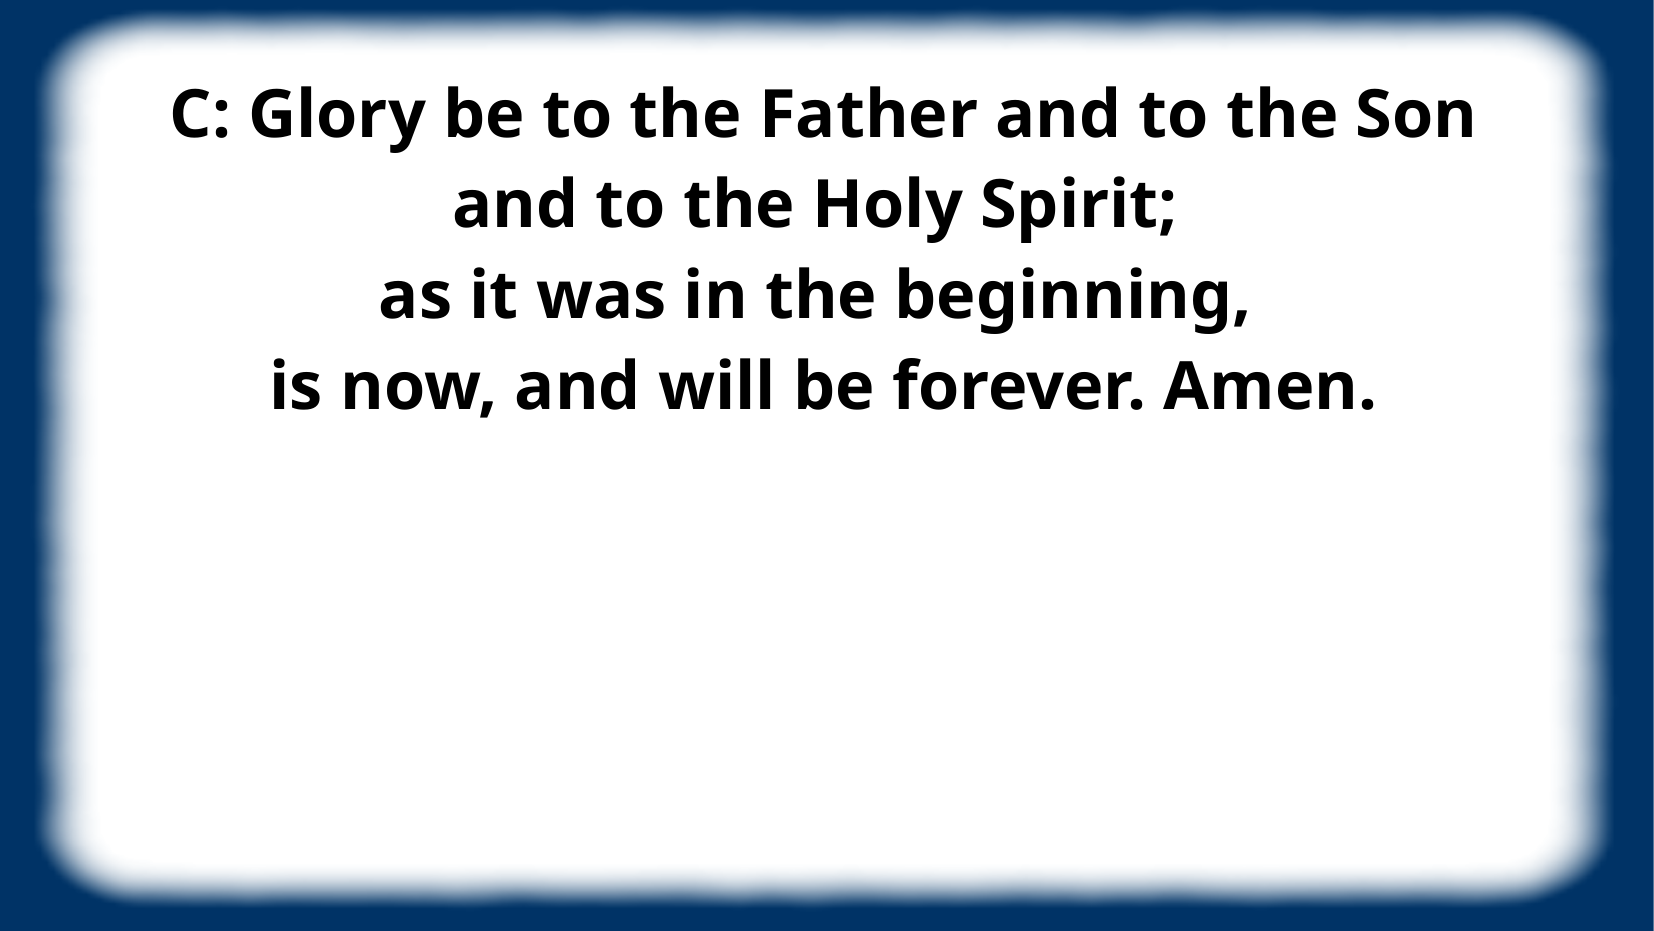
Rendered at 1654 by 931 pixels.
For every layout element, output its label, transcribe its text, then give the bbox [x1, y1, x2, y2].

text_box C: Glory be to the Father and to the Son and to the Holy Spirit; as it was in the beginning, is now, and will be forever. Amen. [118, 58, 1529, 429]
picture [0, 0, 1654, 931]
